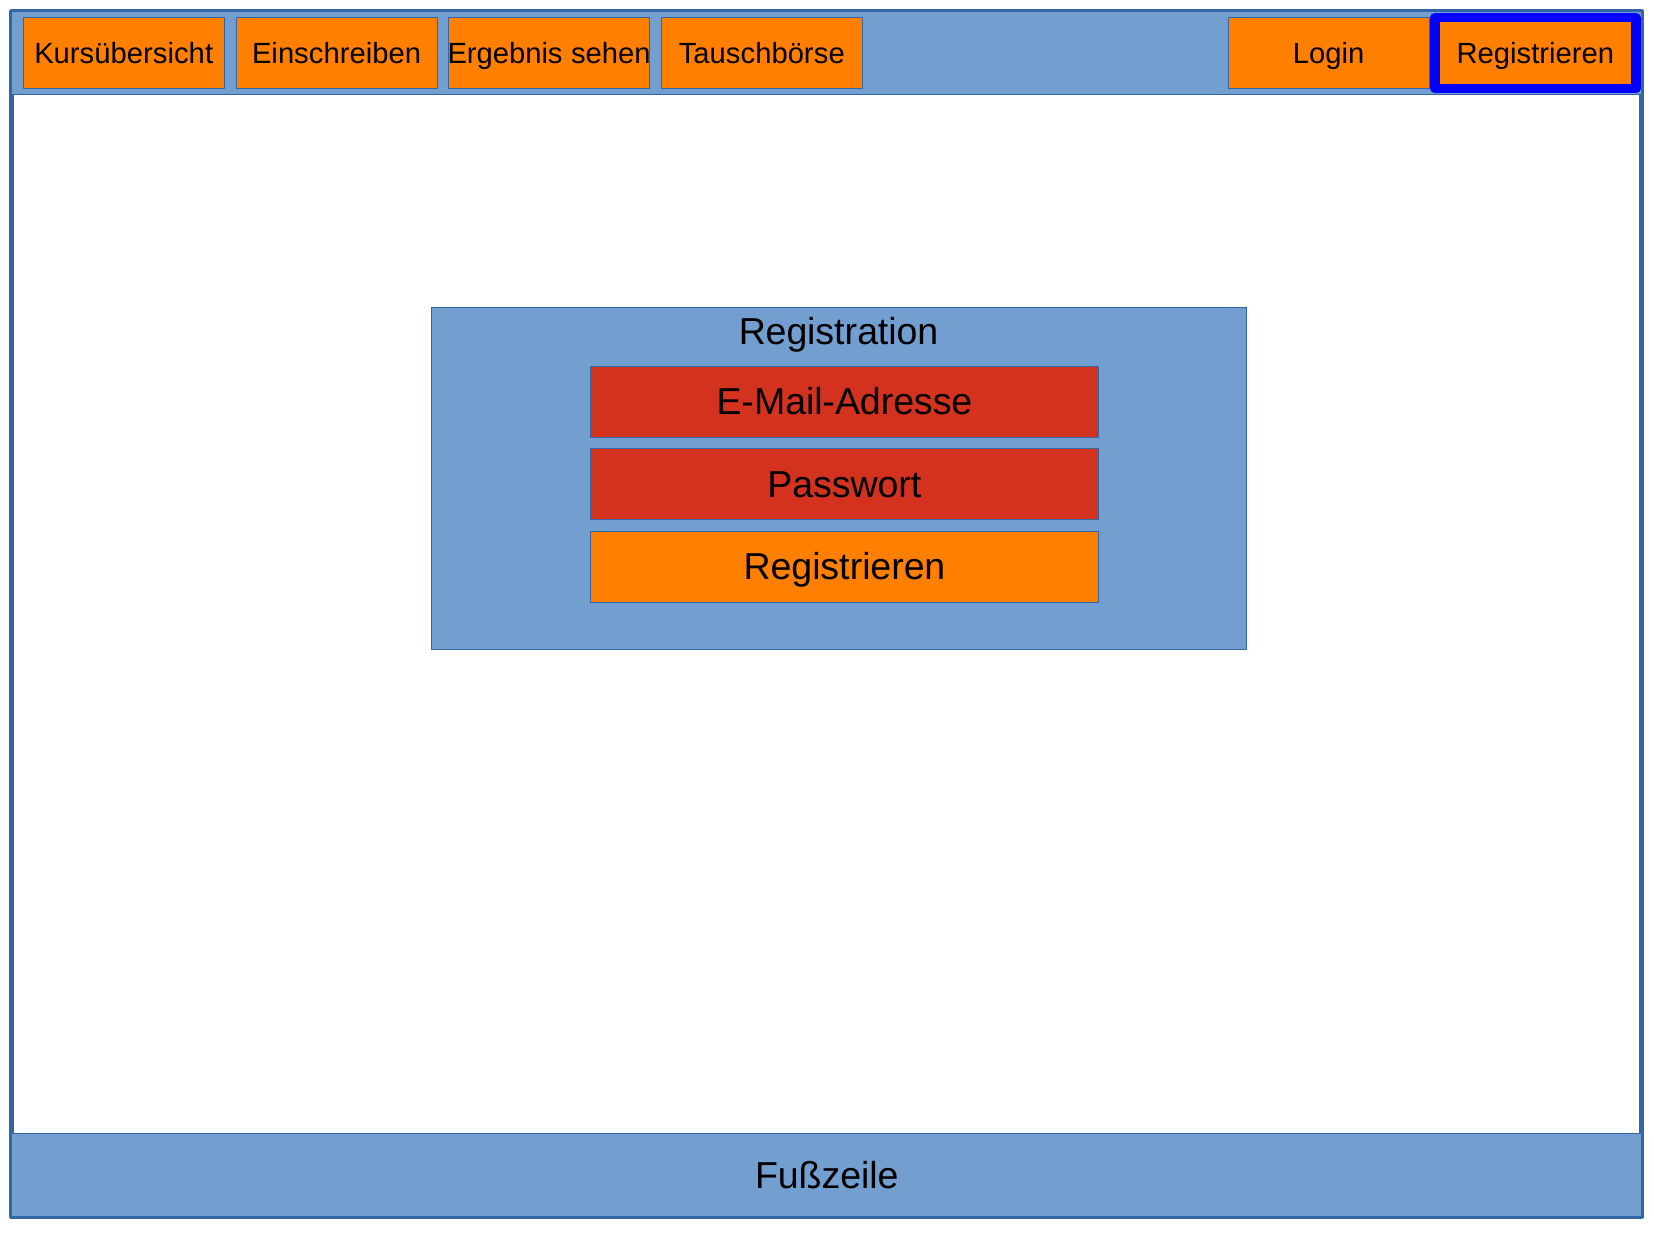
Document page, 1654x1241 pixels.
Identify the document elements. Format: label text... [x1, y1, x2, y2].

text_box [11, 11, 1642, 1133]
text_box Kursübersicht [23, 17, 225, 89]
text_box Ergebnis sehen [448, 17, 650, 89]
text_box Fußzeile [11, 1133, 1642, 1217]
text_box Registrieren [1435, 17, 1636, 89]
text_box Einschreiben [236, 17, 438, 89]
text_box Tauschbörse [661, 17, 863, 89]
text_box Login [1228, 17, 1430, 89]
